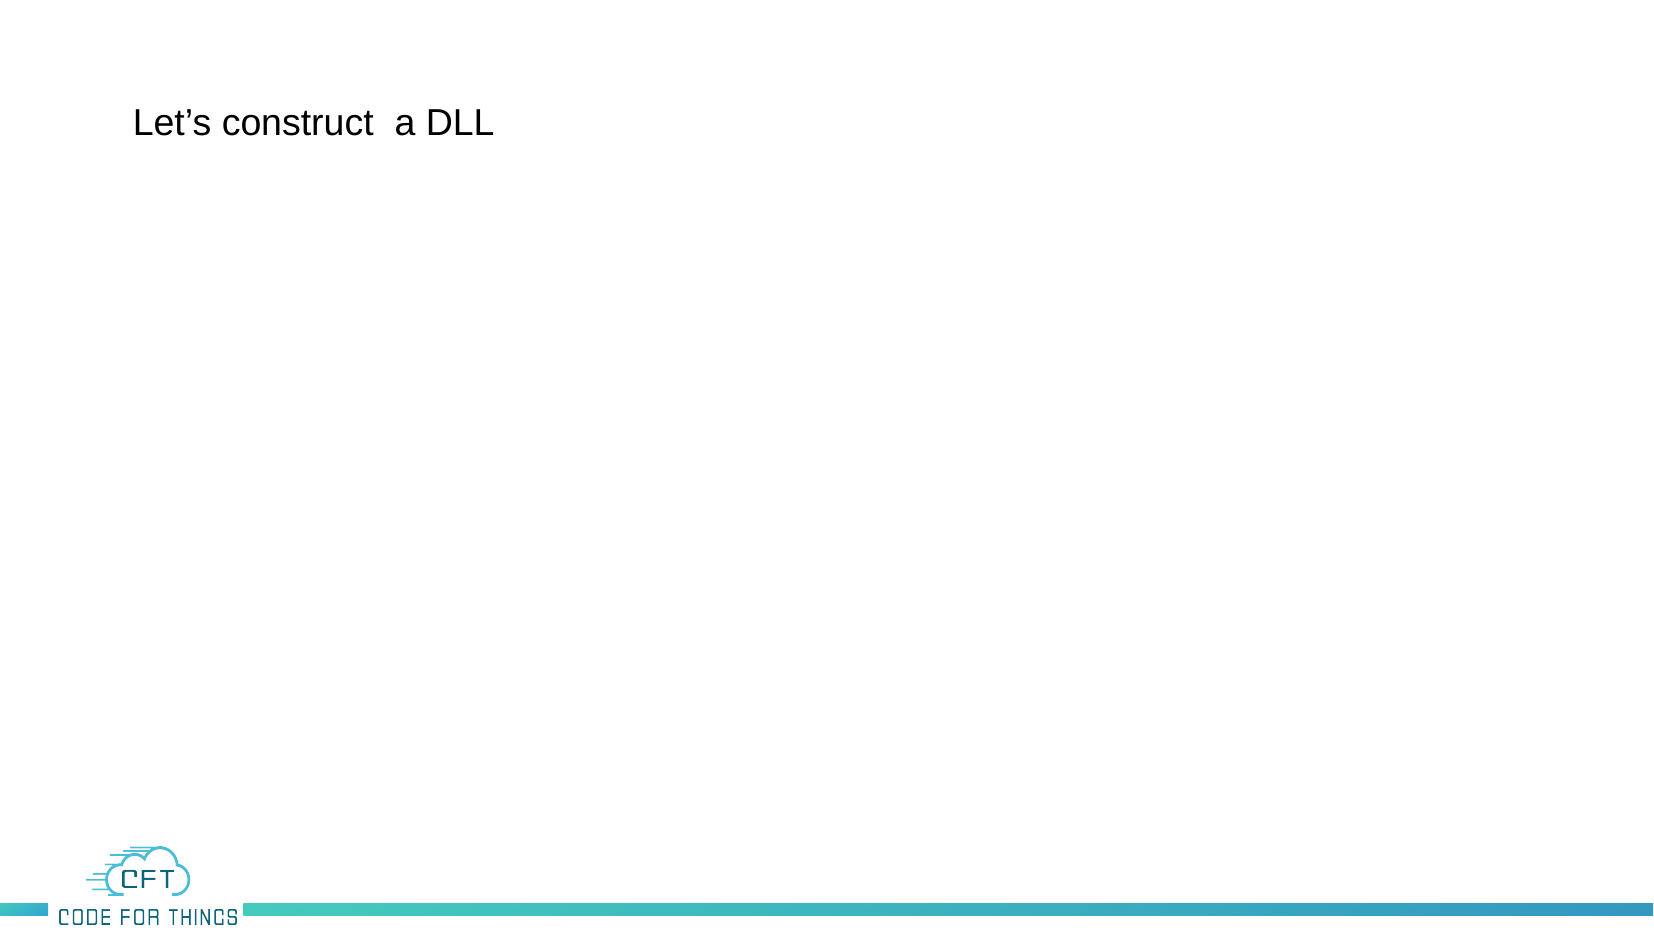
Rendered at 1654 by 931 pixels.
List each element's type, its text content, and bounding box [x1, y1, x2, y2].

text_box Let’s construct a DLL [118, 94, 510, 152]
picture [59, 846, 237, 925]
